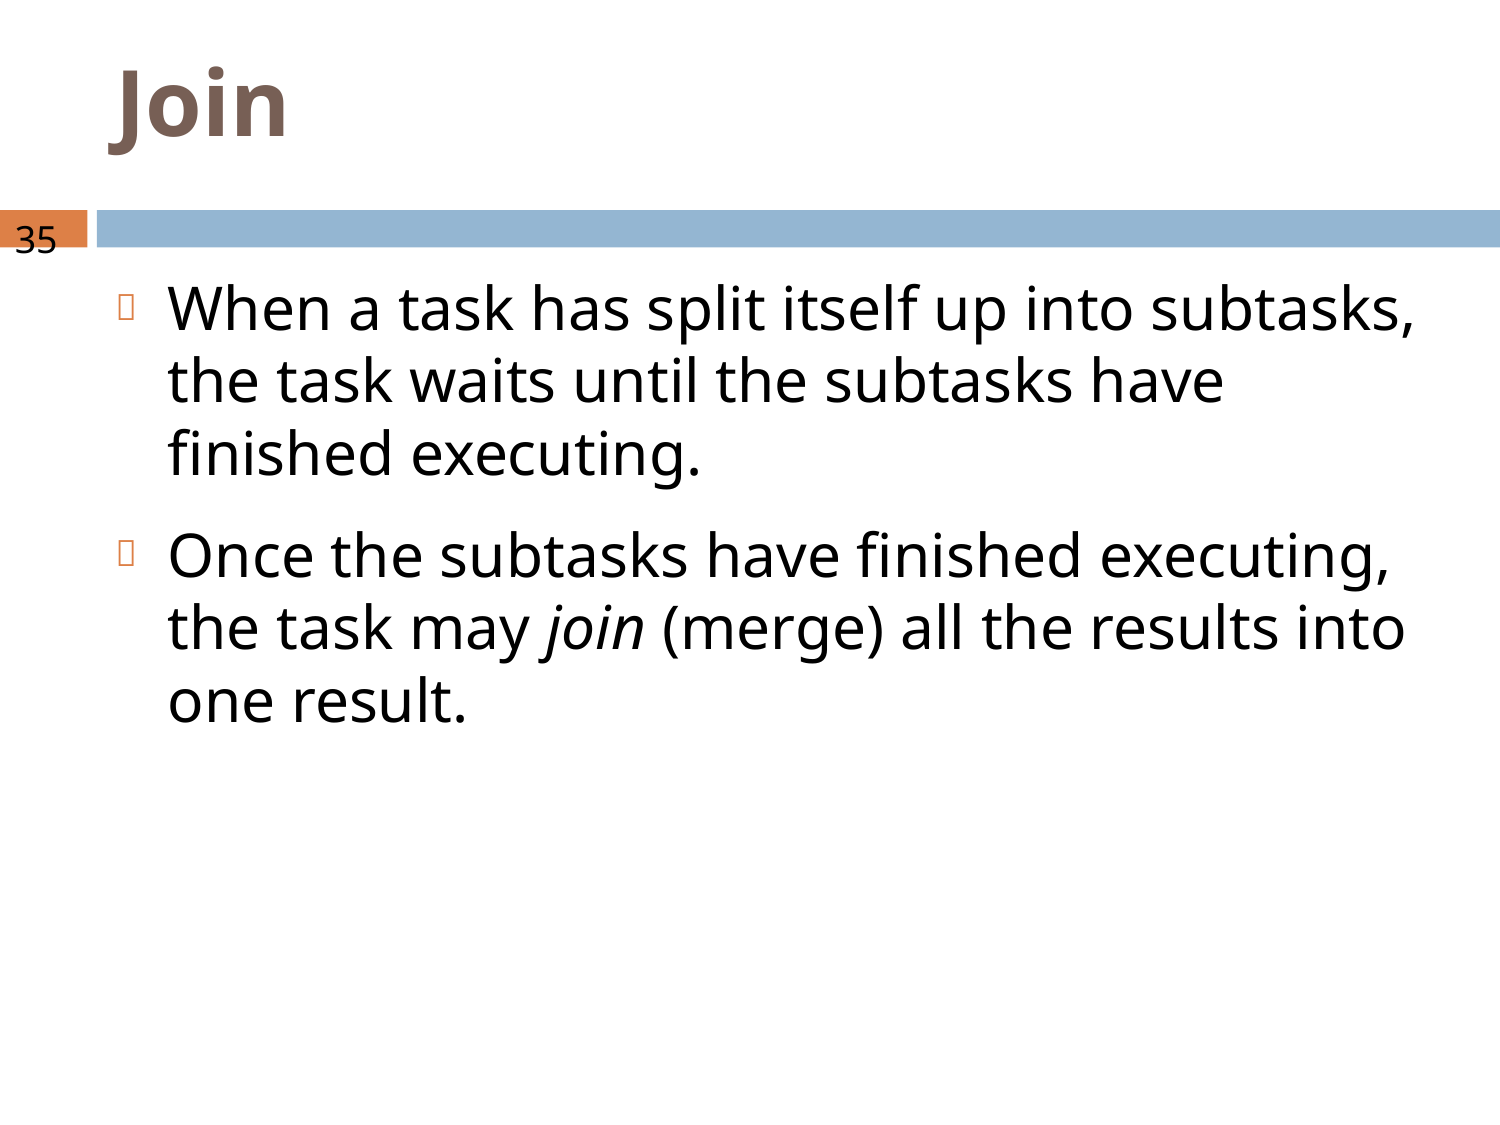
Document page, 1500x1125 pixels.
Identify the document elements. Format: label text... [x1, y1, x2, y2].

list When a task has split itself up into subtasks, the task waits until the subtasks have finished executing. Once the subtasks have finished executing, the task may join (merge) all the results into one result. [100, 262, 1438, 1000]
slide_number <number> [0, 208, 88, 249]
title Join [100, 37, 1438, 200]
